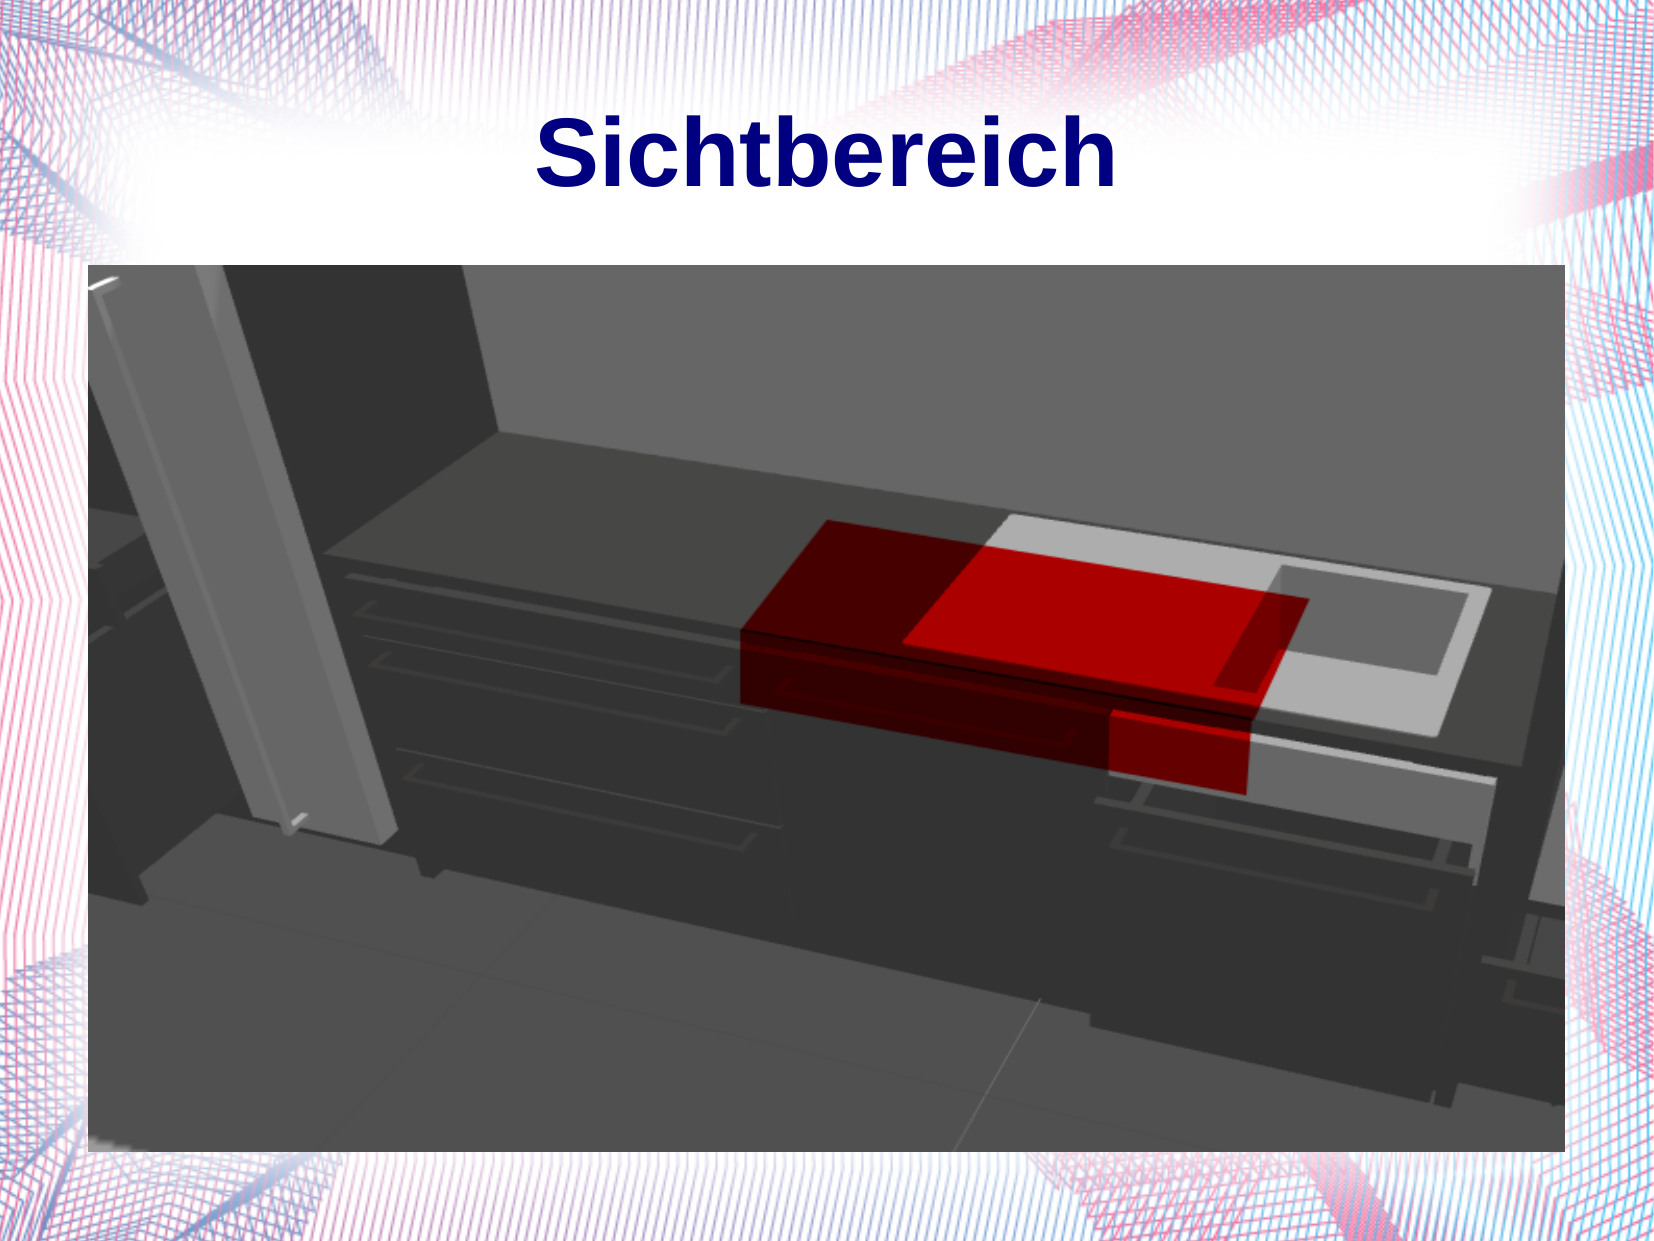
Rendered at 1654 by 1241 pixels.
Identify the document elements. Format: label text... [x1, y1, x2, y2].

picture [0, 0, 1654, 1241]
title Sichtbereich [82, 49, 1571, 257]
